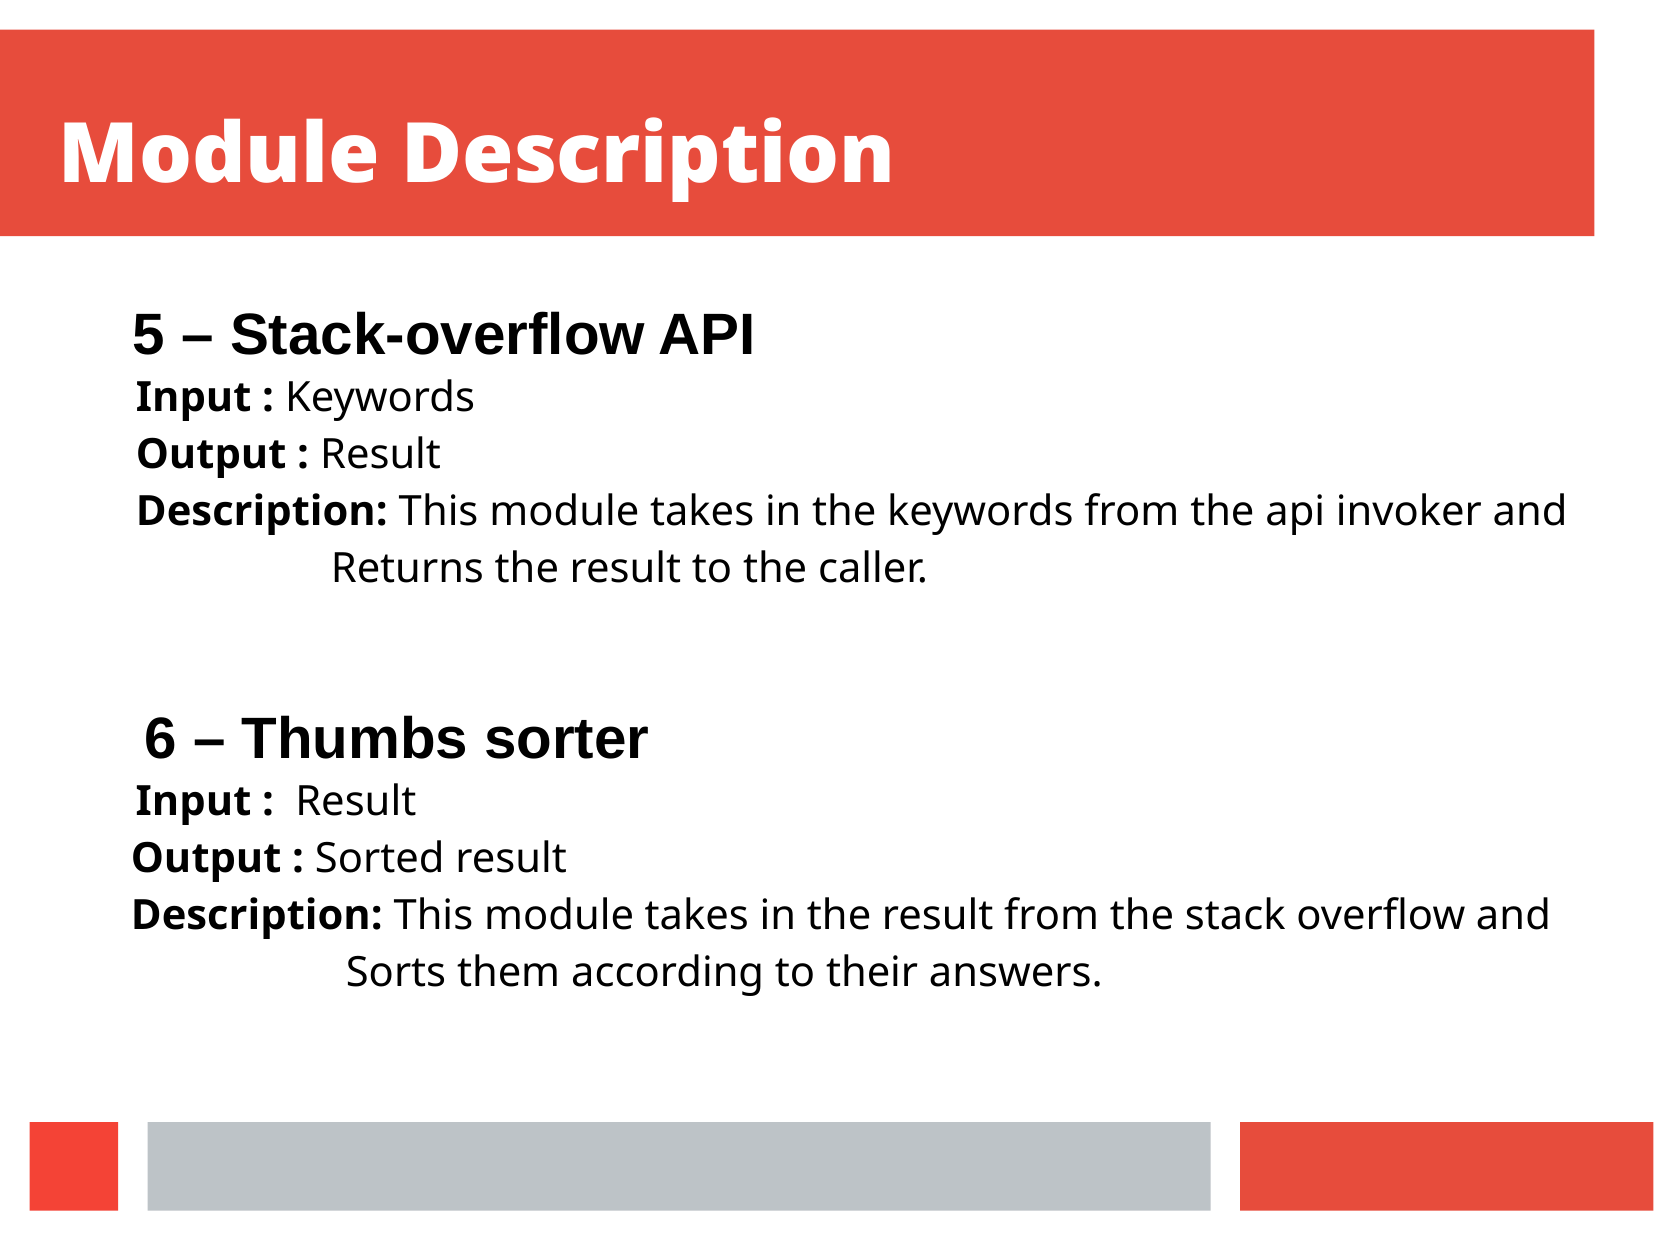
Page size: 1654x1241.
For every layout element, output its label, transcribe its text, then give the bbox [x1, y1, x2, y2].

text_box 6 – Thumbs sorter Input : Result Output : Sorted result Description: This module takes in the result from the stack overflow and Sorts them according to their answers. [94, 698, 1567, 1018]
title Module Description [59, 59, 1595, 207]
text_box 5 – Stack-overflow API Input : Keywords Output : Result Description: This module takes in the keywords from the api invoker and Returns the result to the caller. [47, 294, 1576, 614]
